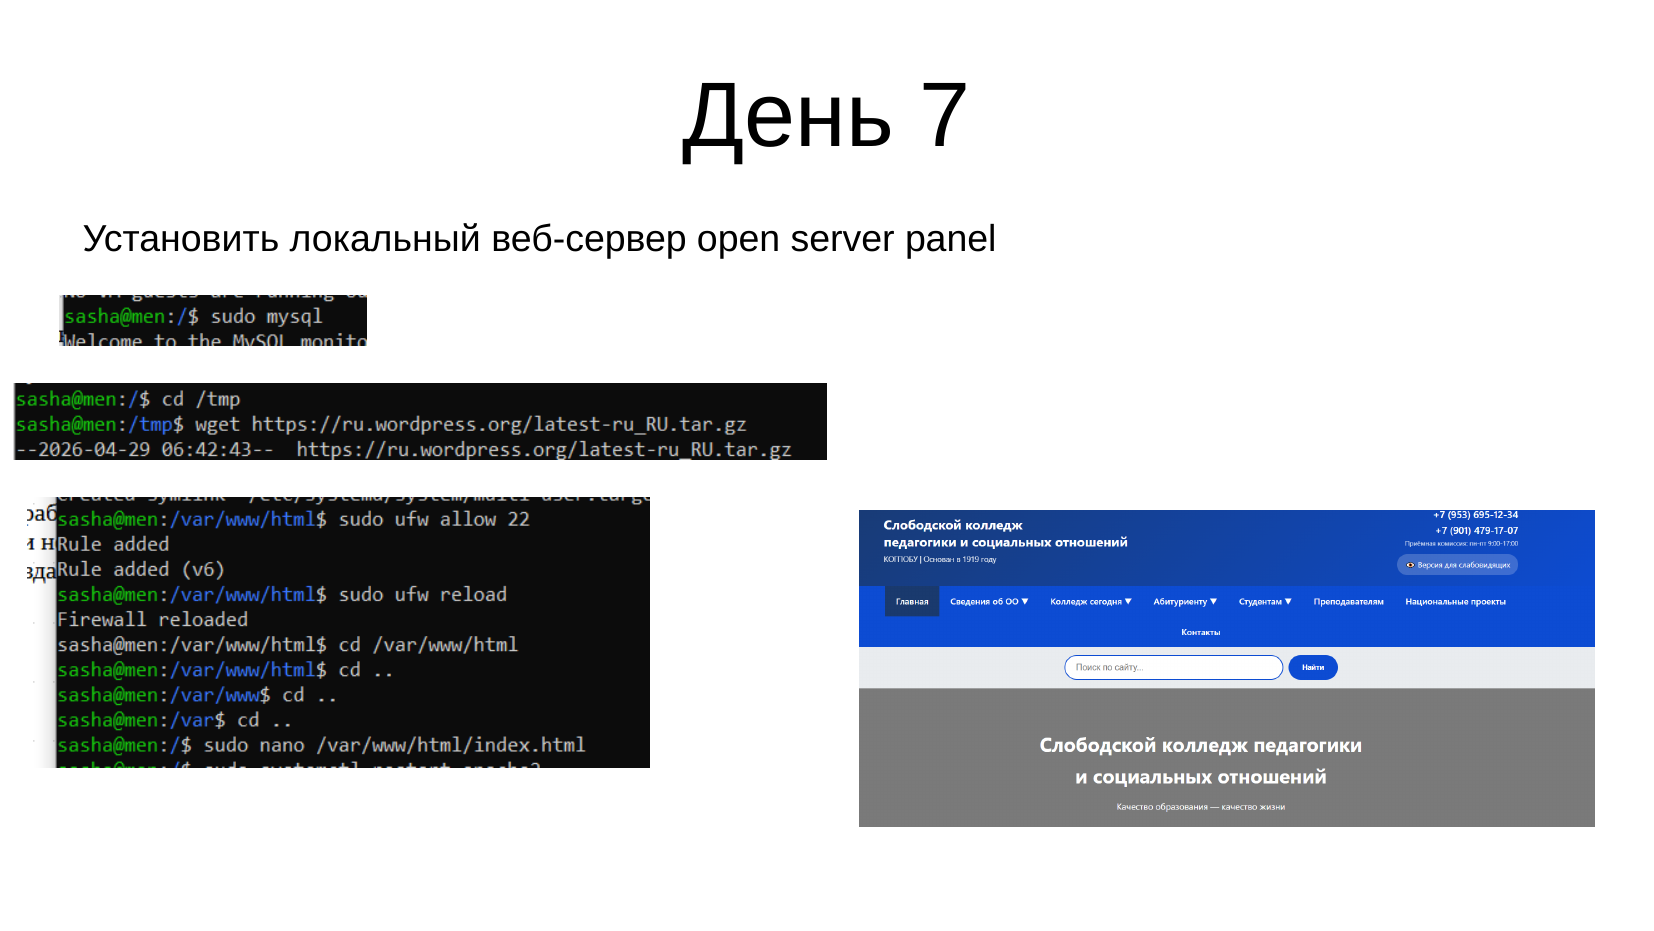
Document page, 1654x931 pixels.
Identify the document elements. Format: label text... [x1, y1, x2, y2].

list Установить локальный веб-сервер open server panel [82, 217, 1571, 758]
picture [13, 383, 827, 461]
picture [859, 510, 1595, 827]
title День 7 [82, 37, 1571, 193]
picture [27, 497, 650, 768]
picture [59, 295, 367, 346]
